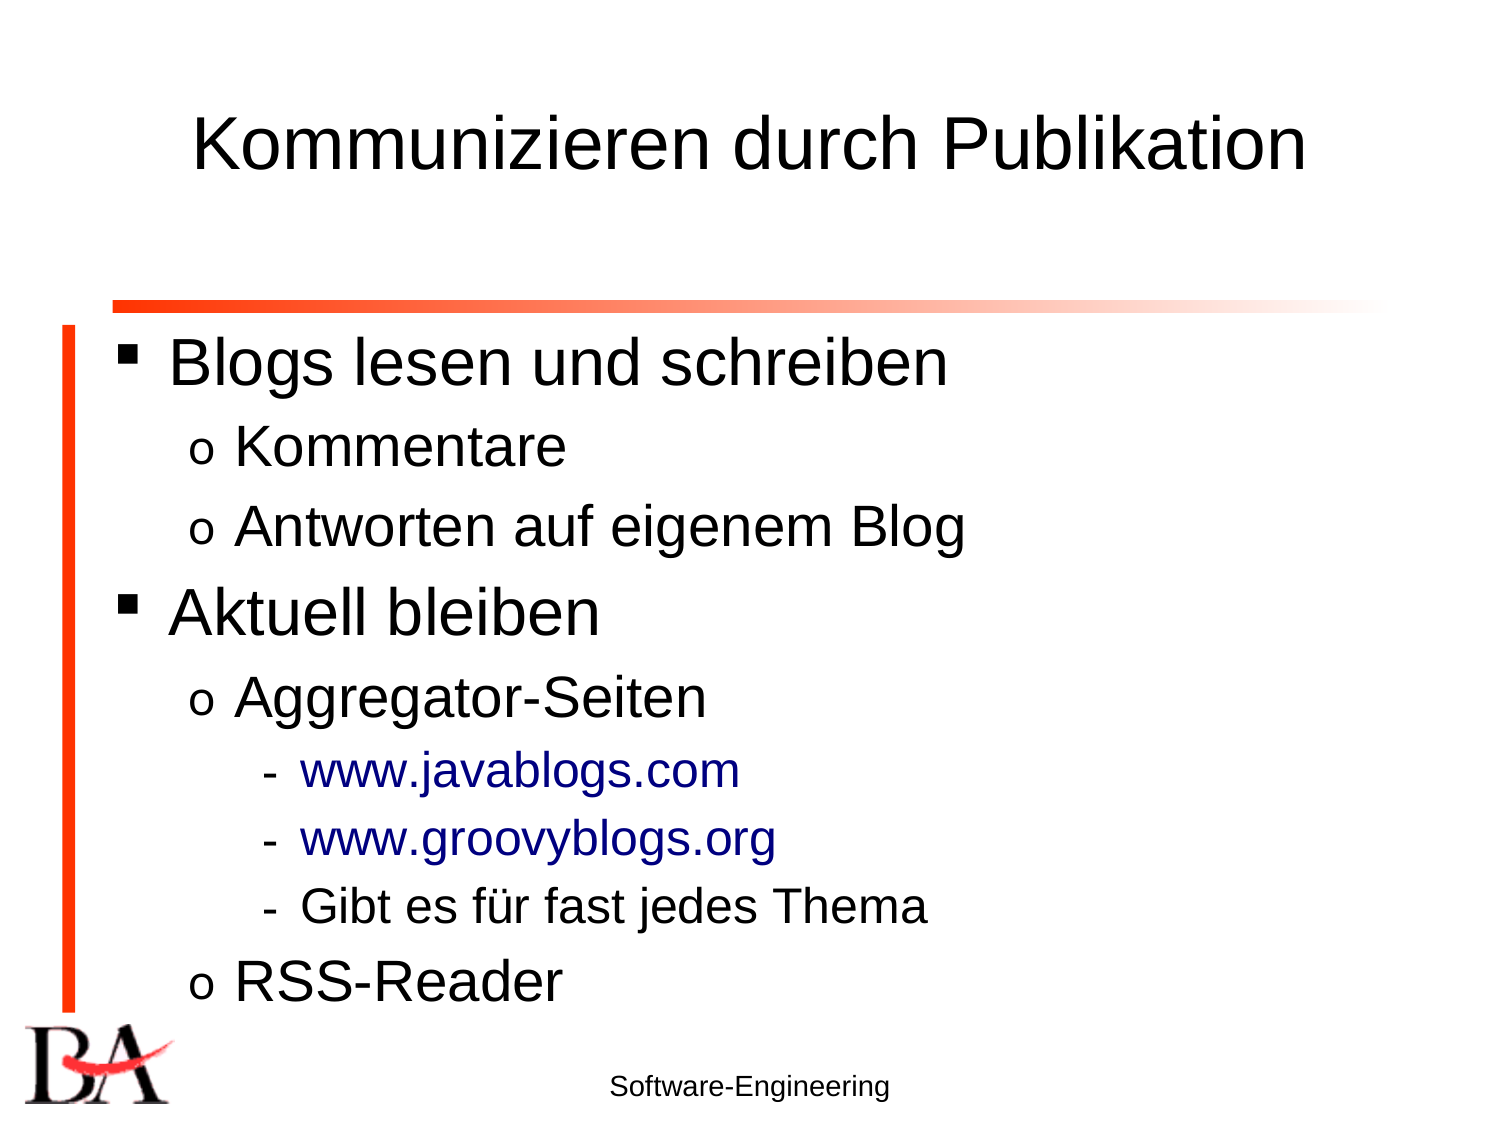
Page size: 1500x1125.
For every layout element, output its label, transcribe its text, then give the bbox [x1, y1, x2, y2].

title Kommunizieren durch Publikation [112, 28, 1388, 259]
picture [24, 1024, 175, 1104]
list Blogs lesen und schreiben Kommentare Antworten auf eigenem Blog Aktuell bleiben Aggregator-Seiten www.javablogs.com www.groovyblogs.org Gibt es für fast jedes Thema RSS-Reader [112, 324, 1388, 1036]
